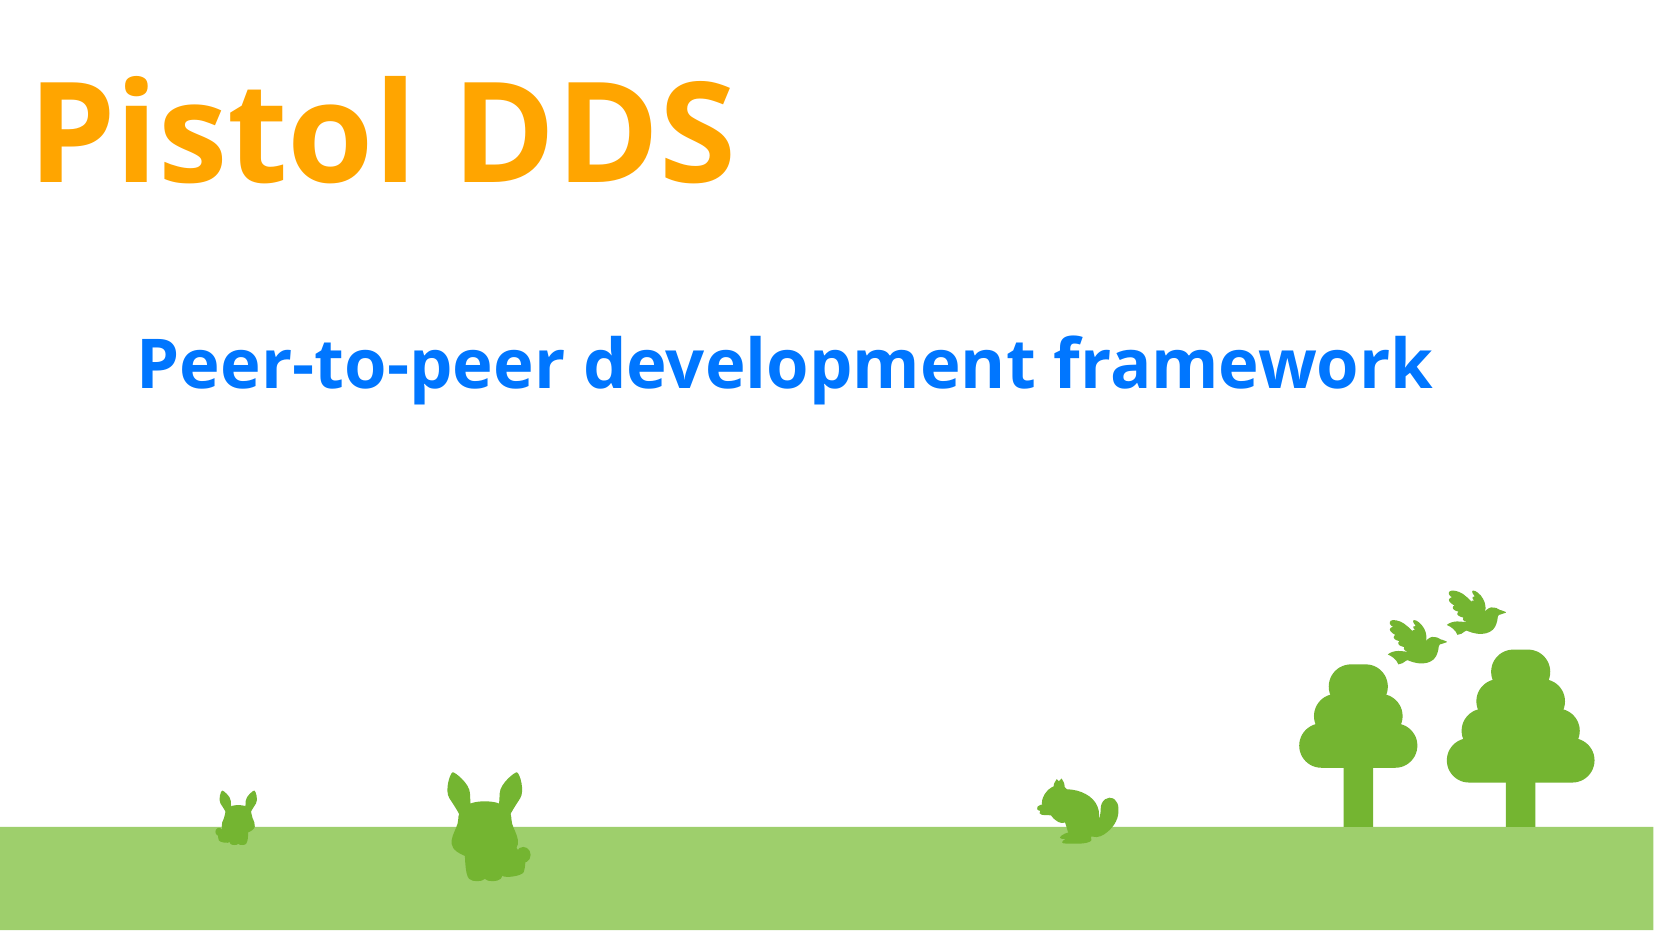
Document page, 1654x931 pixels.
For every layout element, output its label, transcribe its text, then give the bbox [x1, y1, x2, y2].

title Peer-to-peer development framework [136, 0, 1654, 725]
title Pistol DDS [28, 0, 136, 365]
